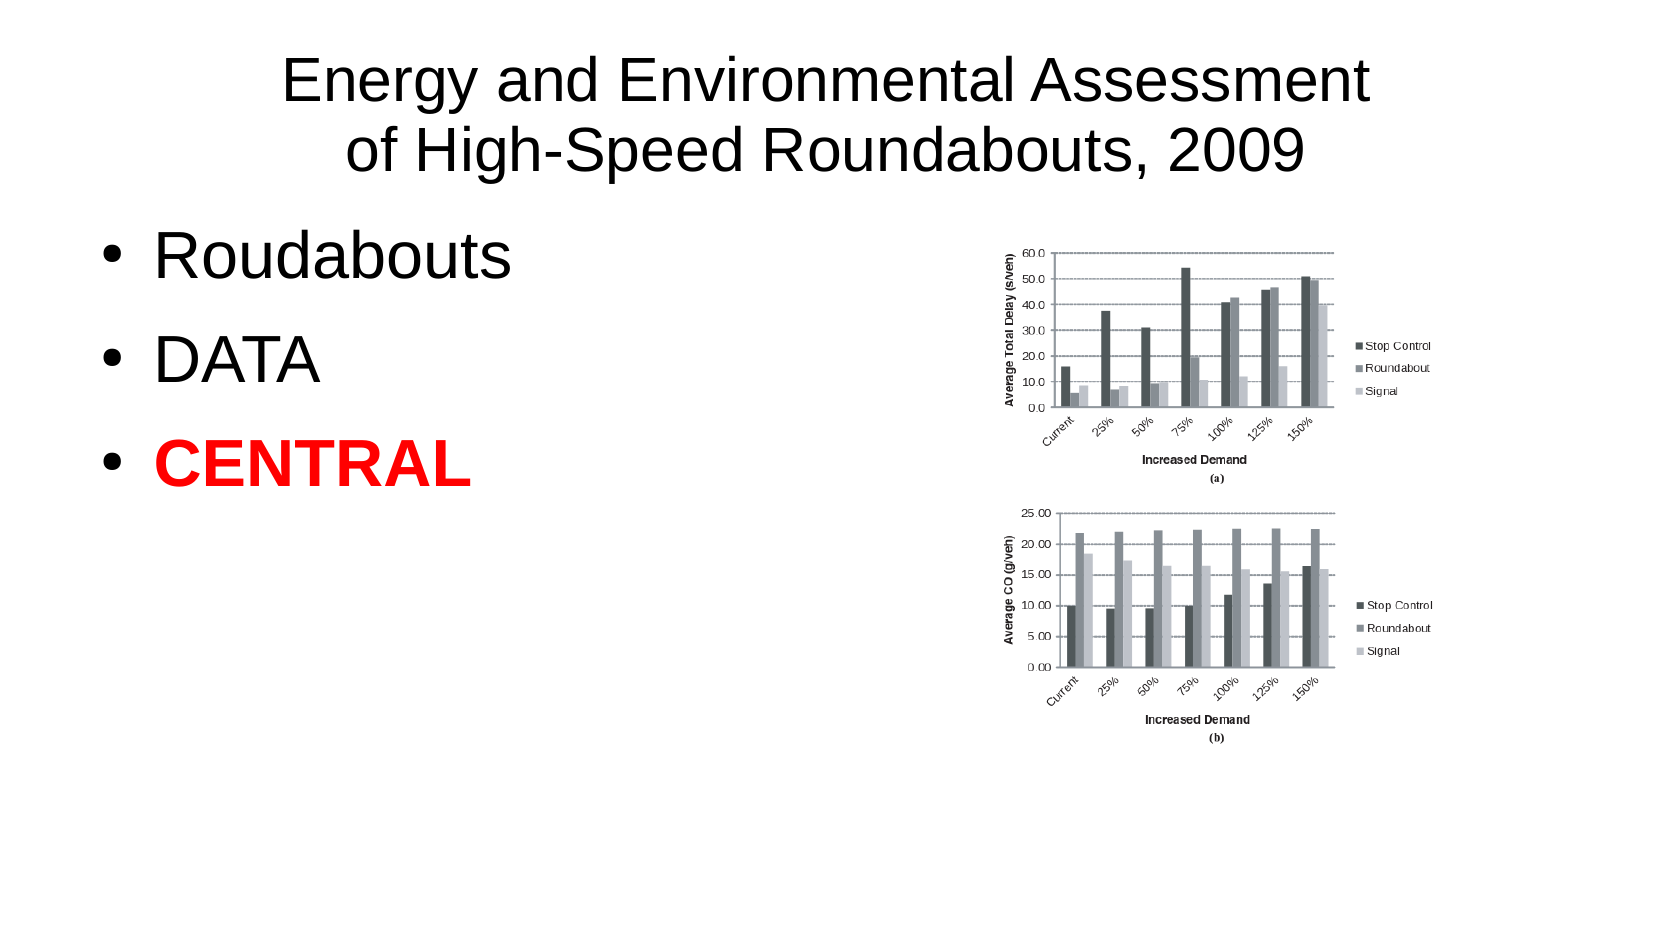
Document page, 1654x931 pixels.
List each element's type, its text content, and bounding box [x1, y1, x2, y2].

title Energy and Environmental Assessment of High-Speed Roundabouts, 2009 [82, 37, 1571, 193]
picture [966, 217, 1451, 758]
list Roudabouts DATA CENTRAL [82, 217, 809, 758]
